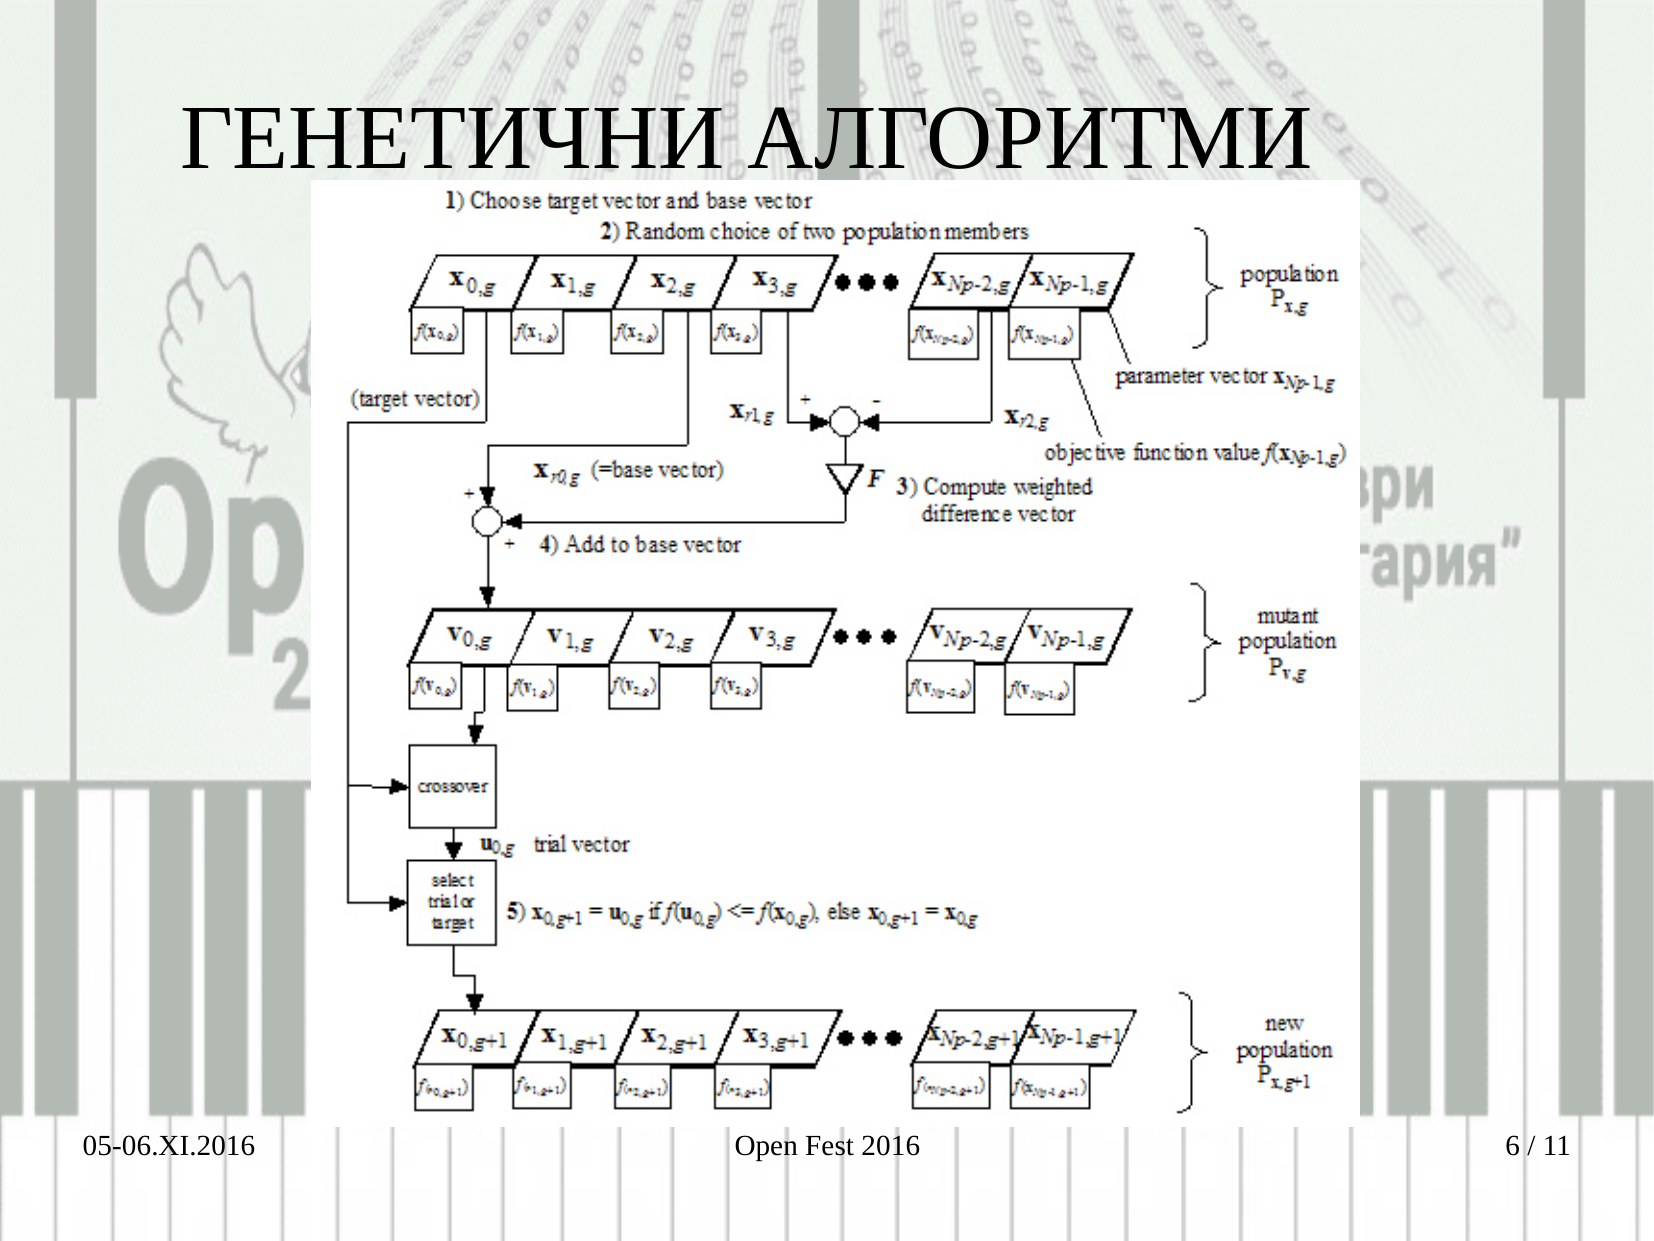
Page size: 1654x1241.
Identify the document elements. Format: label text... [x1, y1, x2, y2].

title ГЕНЕТИЧНИ АЛГОРИТМИ [82, 47, 1412, 229]
picture [0, 0, 1654, 1241]
